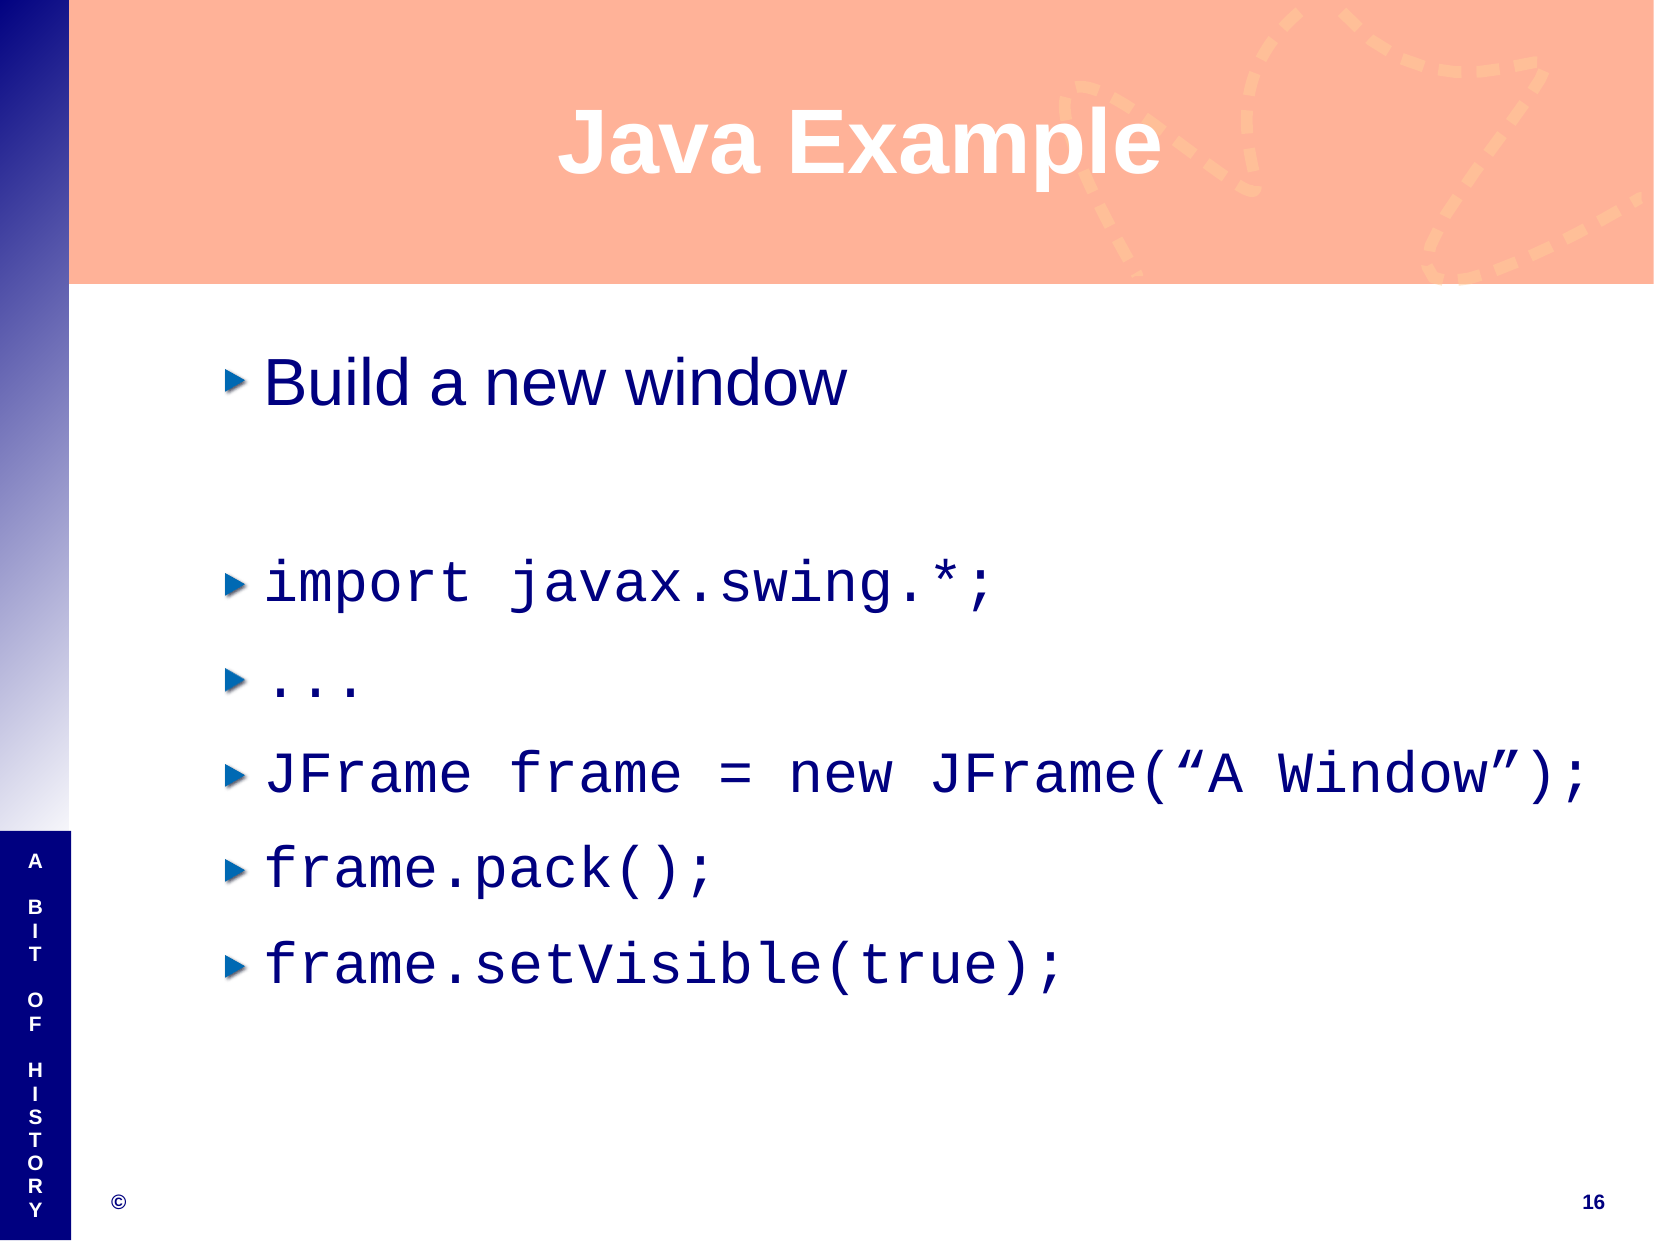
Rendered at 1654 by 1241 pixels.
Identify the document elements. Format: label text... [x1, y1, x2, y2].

text_box A B I T O F H I S T O R Y [0, 830, 71, 1241]
title Java Example [104, 37, 1617, 246]
list Build a new window import javax.swing.*; ... JFrame frame = new JFrame(“A Window”); frame.pack(); frame.setVisible(true); [192, 344, 1605, 1127]
